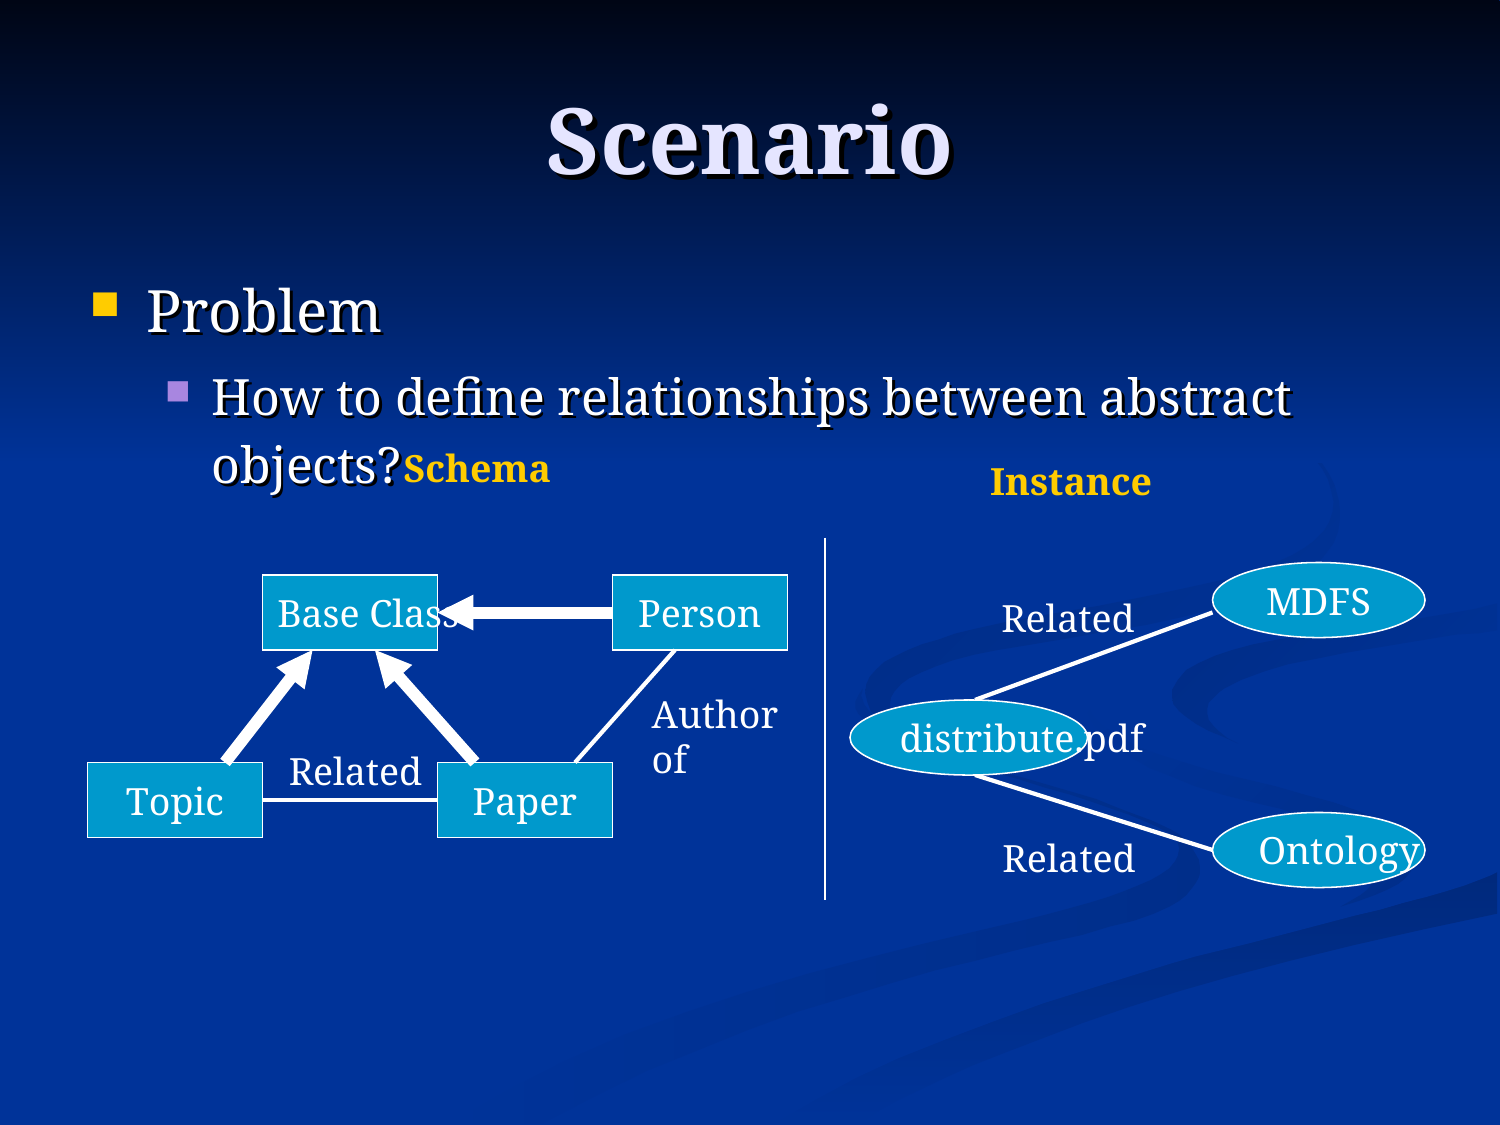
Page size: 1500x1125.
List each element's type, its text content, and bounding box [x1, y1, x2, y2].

text_box Instance [975, 449, 1168, 511]
list Problem How to define relationships between abstract objects? [75, 262, 1426, 1005]
text_box Schema [388, 437, 567, 498]
text_box Paper [437, 762, 613, 838]
text_box Related [274, 739, 438, 801]
text_box Ontology [1212, 812, 1426, 888]
text_box Related [986, 587, 1150, 648]
title Scenario [75, 45, 1426, 233]
text_box Base Class [262, 575, 438, 651]
text_box Author of [636, 683, 804, 789]
text_box distribute.pdf [849, 699, 1087, 776]
text_box MDFS [1212, 562, 1426, 638]
text_box Topic [87, 762, 263, 838]
text_box Related [987, 827, 1151, 888]
text_box Person [612, 575, 788, 651]
